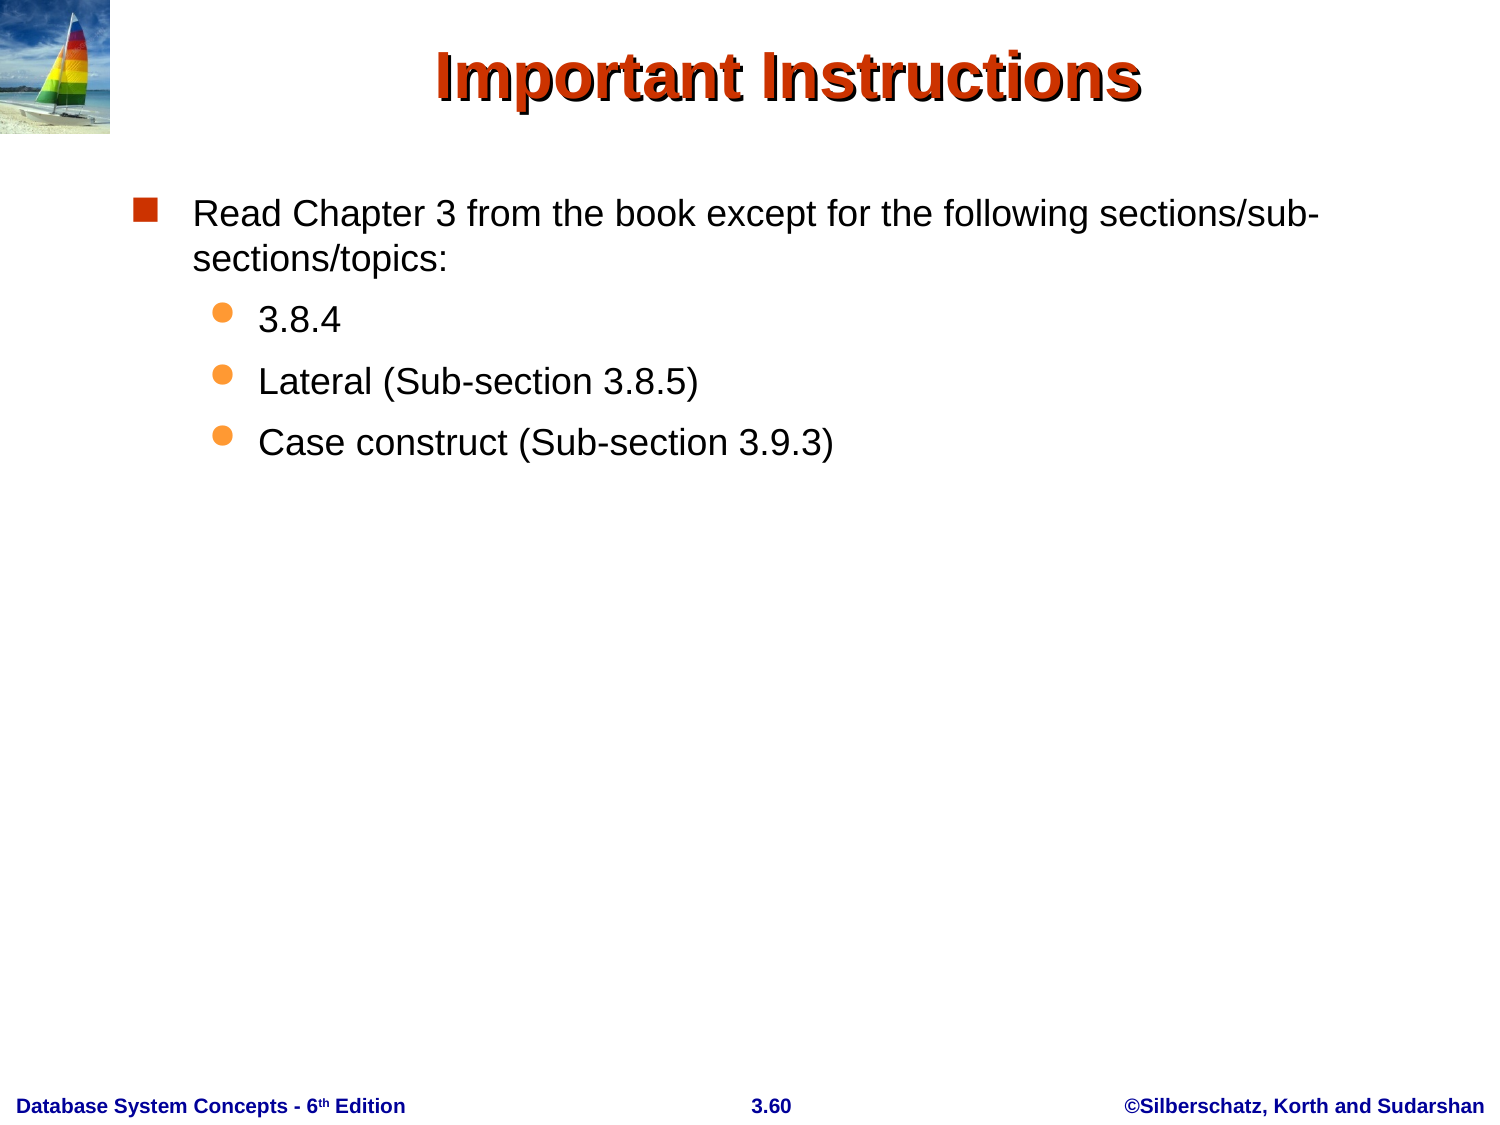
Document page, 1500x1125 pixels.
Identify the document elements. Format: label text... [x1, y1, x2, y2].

title Important Instructions [125, 19, 1451, 120]
picture [0, 0, 110, 134]
list Read Chapter 3 from the book except for the following sections/sub-sections/topics: 3.8.4 Lateral (Sub-section 3.8.5) Case construct (Sub-section 3.9.3) [121, 181, 1339, 986]
